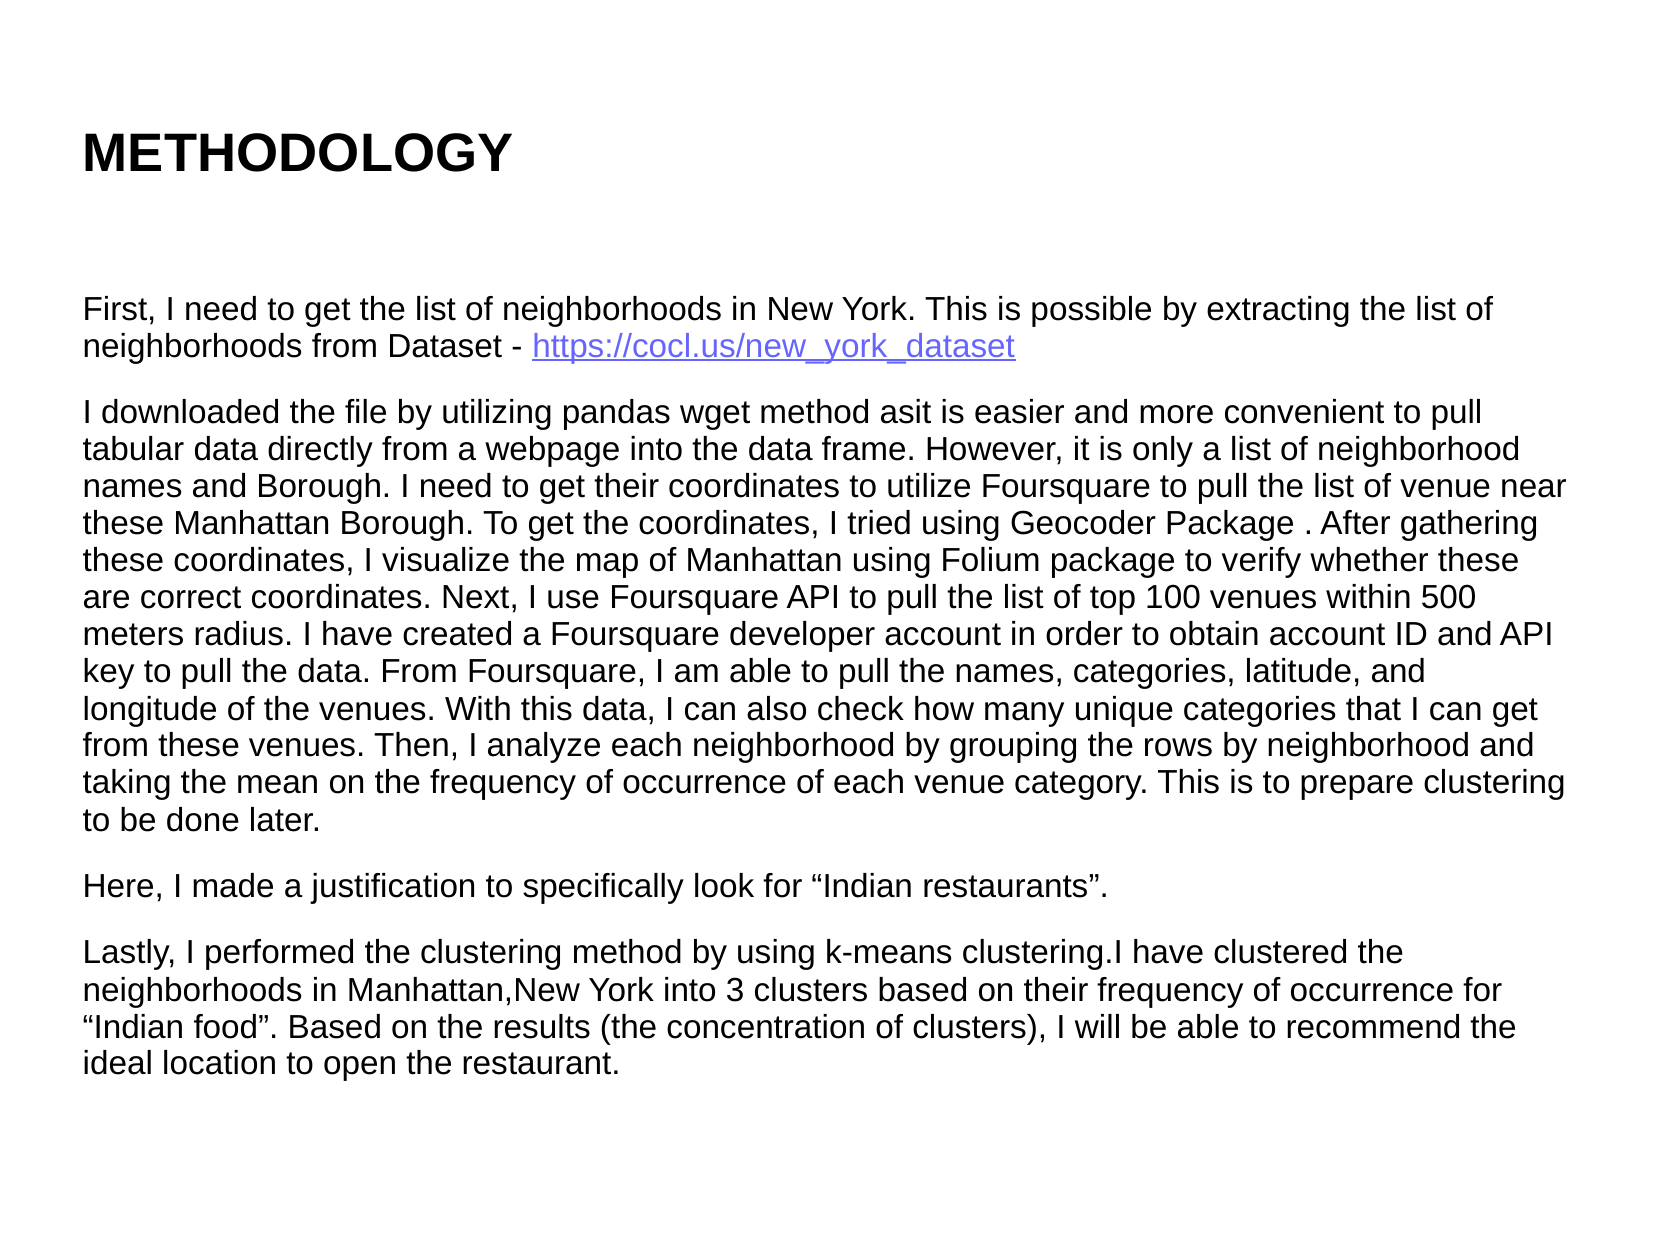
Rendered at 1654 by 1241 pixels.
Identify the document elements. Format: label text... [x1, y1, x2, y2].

title METHODOLOGY [82, 49, 1571, 257]
list First, I need to get the list of neighborhoods in New York. This is possible by extracting the list of neighborhoods from Dataset - https://cocl.us/new_york_dataset I downloaded the file by utilizing pandas wget method asit is easier and more convenient to pull tabular data directly from a webpage into the data frame. However, it is only a list of neighborhood names and Borough. I need to get their coordinates to utilize Foursquare to pull the list of venue near these Manhattan Borough. To get the coordinates, I tried using Geocoder Package . After gathering these coordinates, I visualize the map of Manhattan using Folium package to verify whether these are correct coordinates. Next, I use Foursquare API to pull the list of top 100 venues within 500 meters radius. I have created a Foursquare developer account in order to obtain account ID and API key to pull the data. From Foursquare, I am able to pull the names, categories, latitude, and longitude of the venues. With this data, I can also check how many unique categories that I can get from these venues. Then, I analyze each neighborhood by grouping the rows by neighborhood and taking the mean on the frequency of occurrence of each venue category. This is to prepare clustering to be done later. Here, I made a justification to specifically look for “Indian restaurants”. Lastly, I performed the clustering method by using k-means clustering.I have clustered the neighborhoods in Manhattan,New York into 3 clusters based on their frequency of occurrence for “Indian food”. Based on the results (the concentration of clusters), I will be able to recommend the ideal location to open the restaurant. [82, 290, 1571, 1109]
